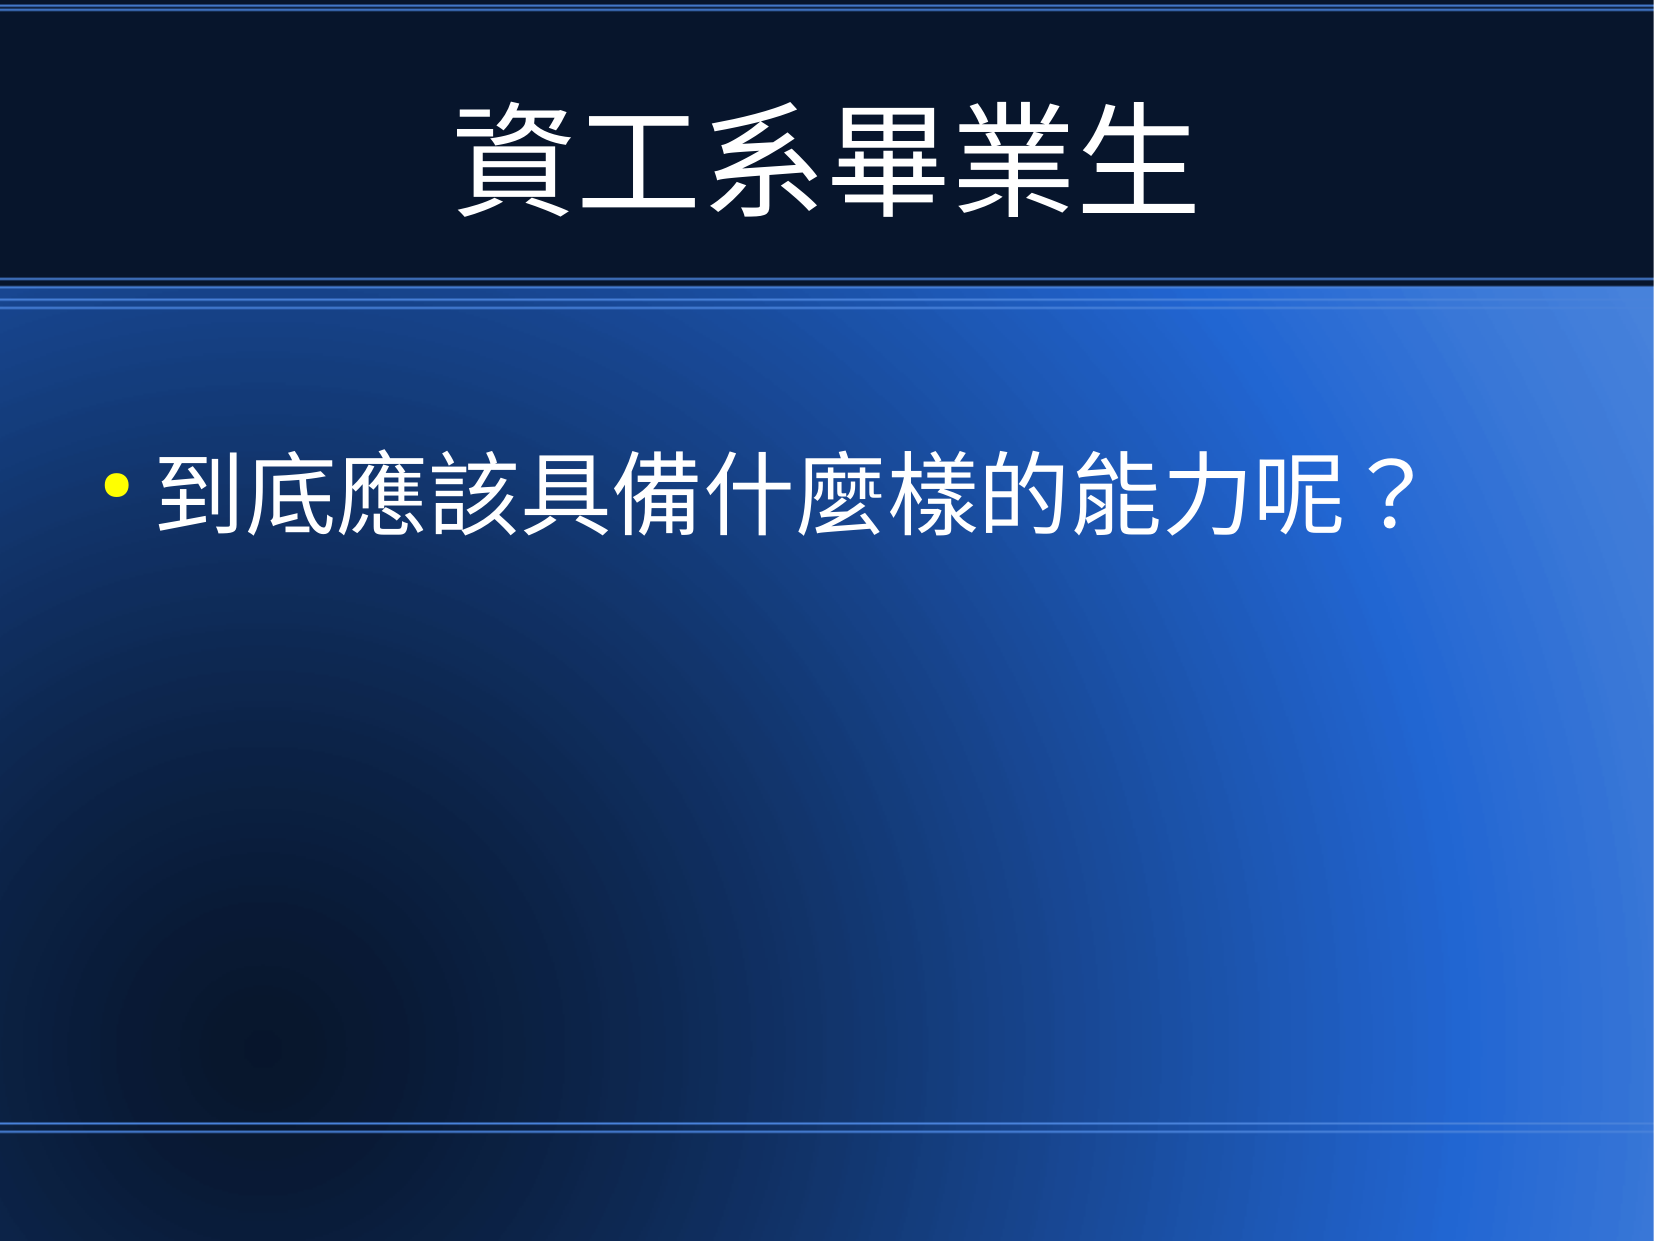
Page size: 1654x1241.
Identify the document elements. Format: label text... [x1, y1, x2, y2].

picture [0, 0, 1654, 1241]
title 資工系畢業生 [82, 49, 1571, 257]
list 到底應該具備什麼樣的能力呢？ [82, 355, 1571, 1241]
